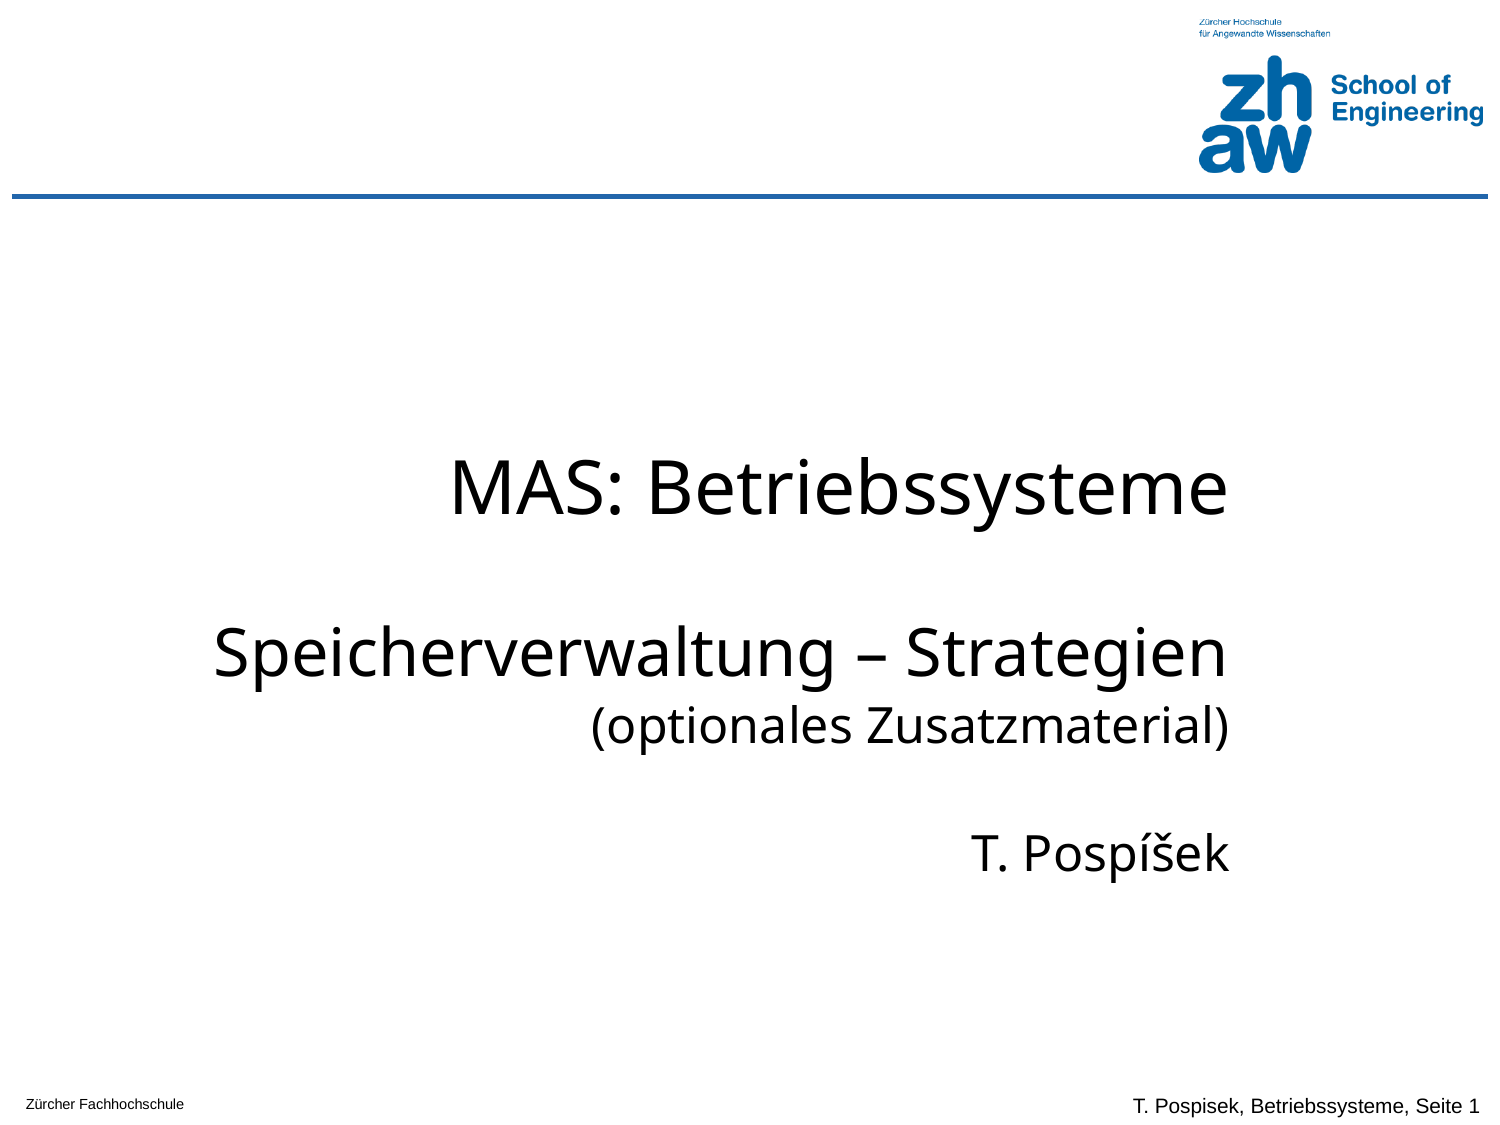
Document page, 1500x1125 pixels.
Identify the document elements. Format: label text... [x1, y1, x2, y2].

picture [1199, 19, 1483, 173]
text_box MAS: Betriebssysteme Speicherverwaltung – Strategien (optionales Zusatzmaterial) T. Pospíšek [49, 337, 1394, 763]
